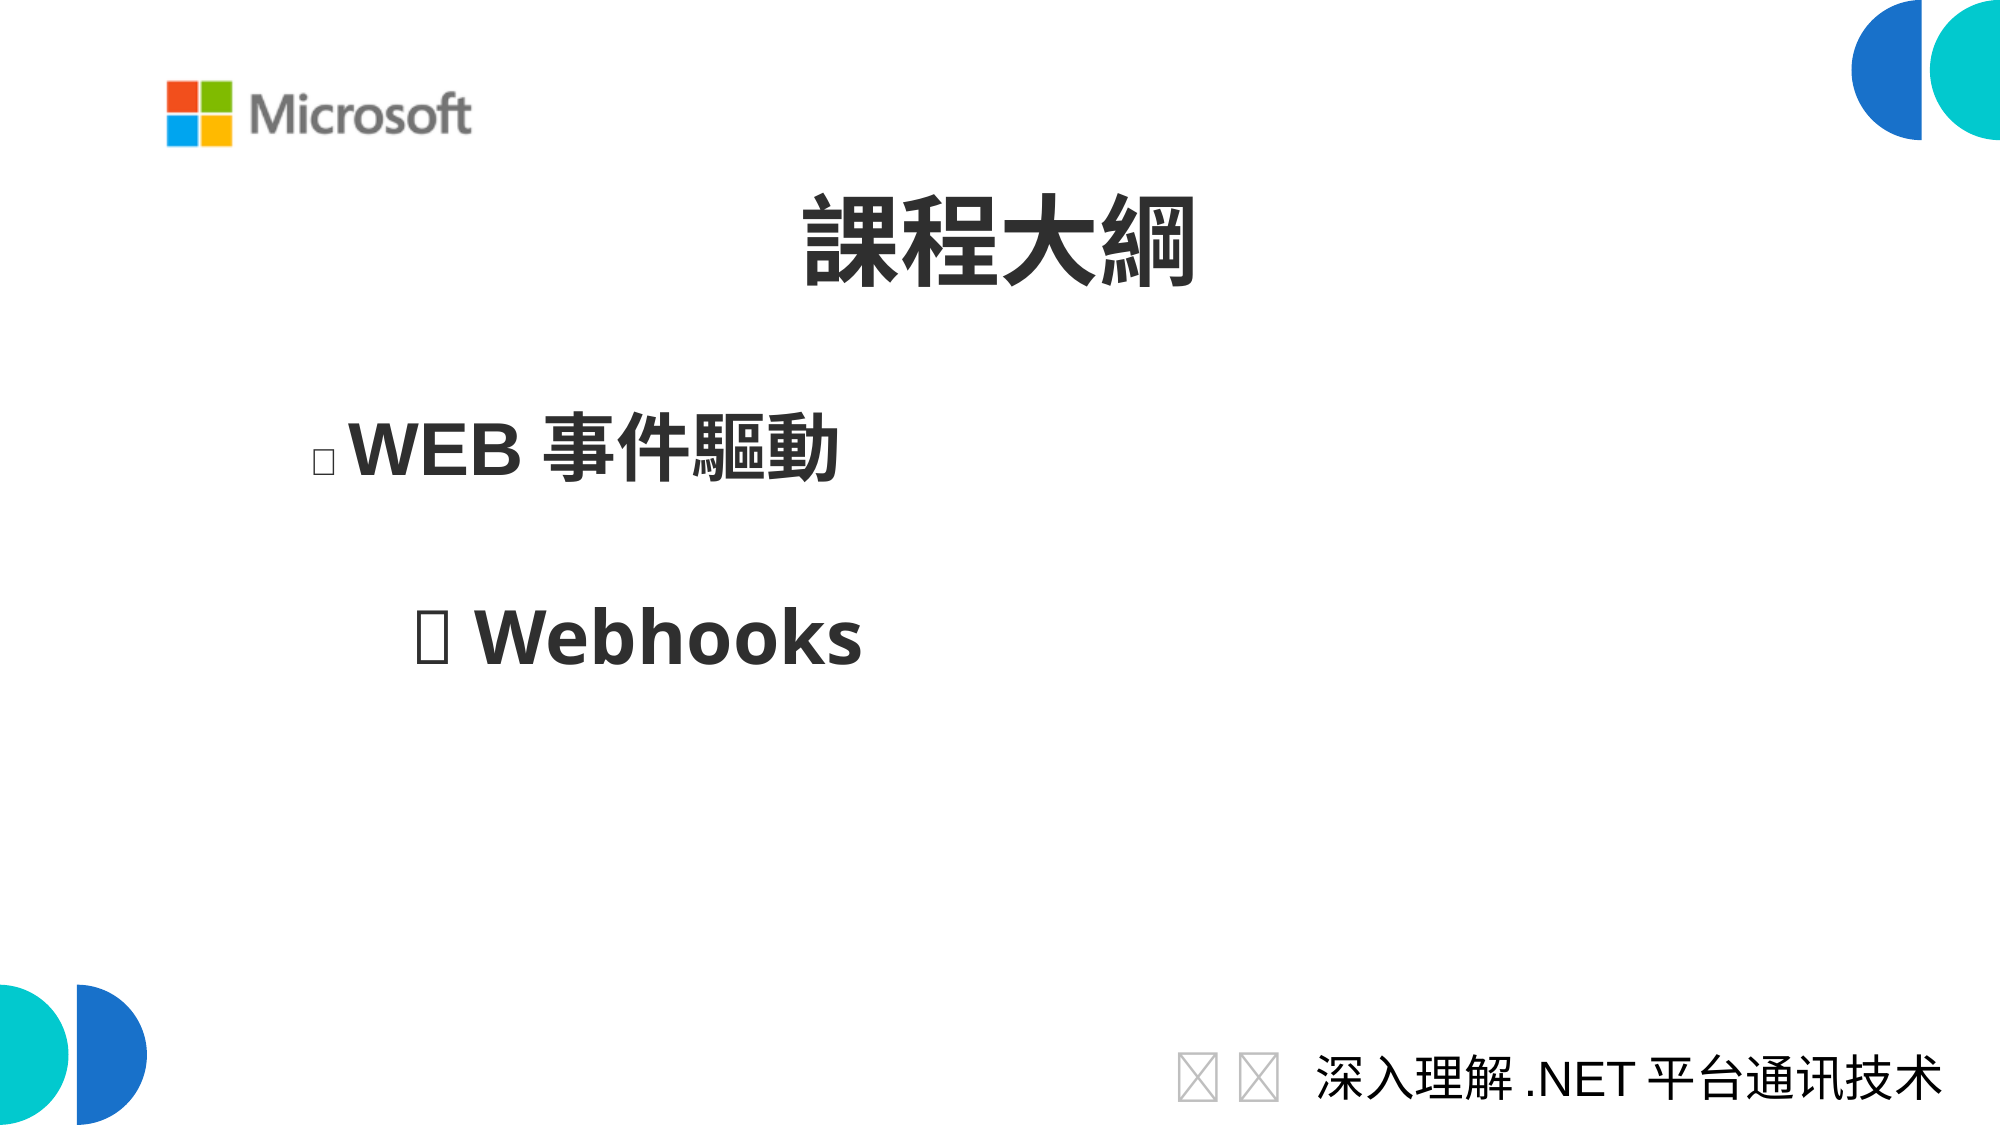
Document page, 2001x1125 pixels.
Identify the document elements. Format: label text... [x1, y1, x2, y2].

title 課程大綱 [138, 145, 1862, 332]
picture [85, 41, 552, 189]
text_box 🚀 Webhooks [395, 537, 1725, 721]
text_box ✅ WEB事件驅動 [295, 348, 1802, 532]
subtitle 🚀 🚀 深入理解.NET平台通讯技术 [1173, 1046, 1952, 1107]
